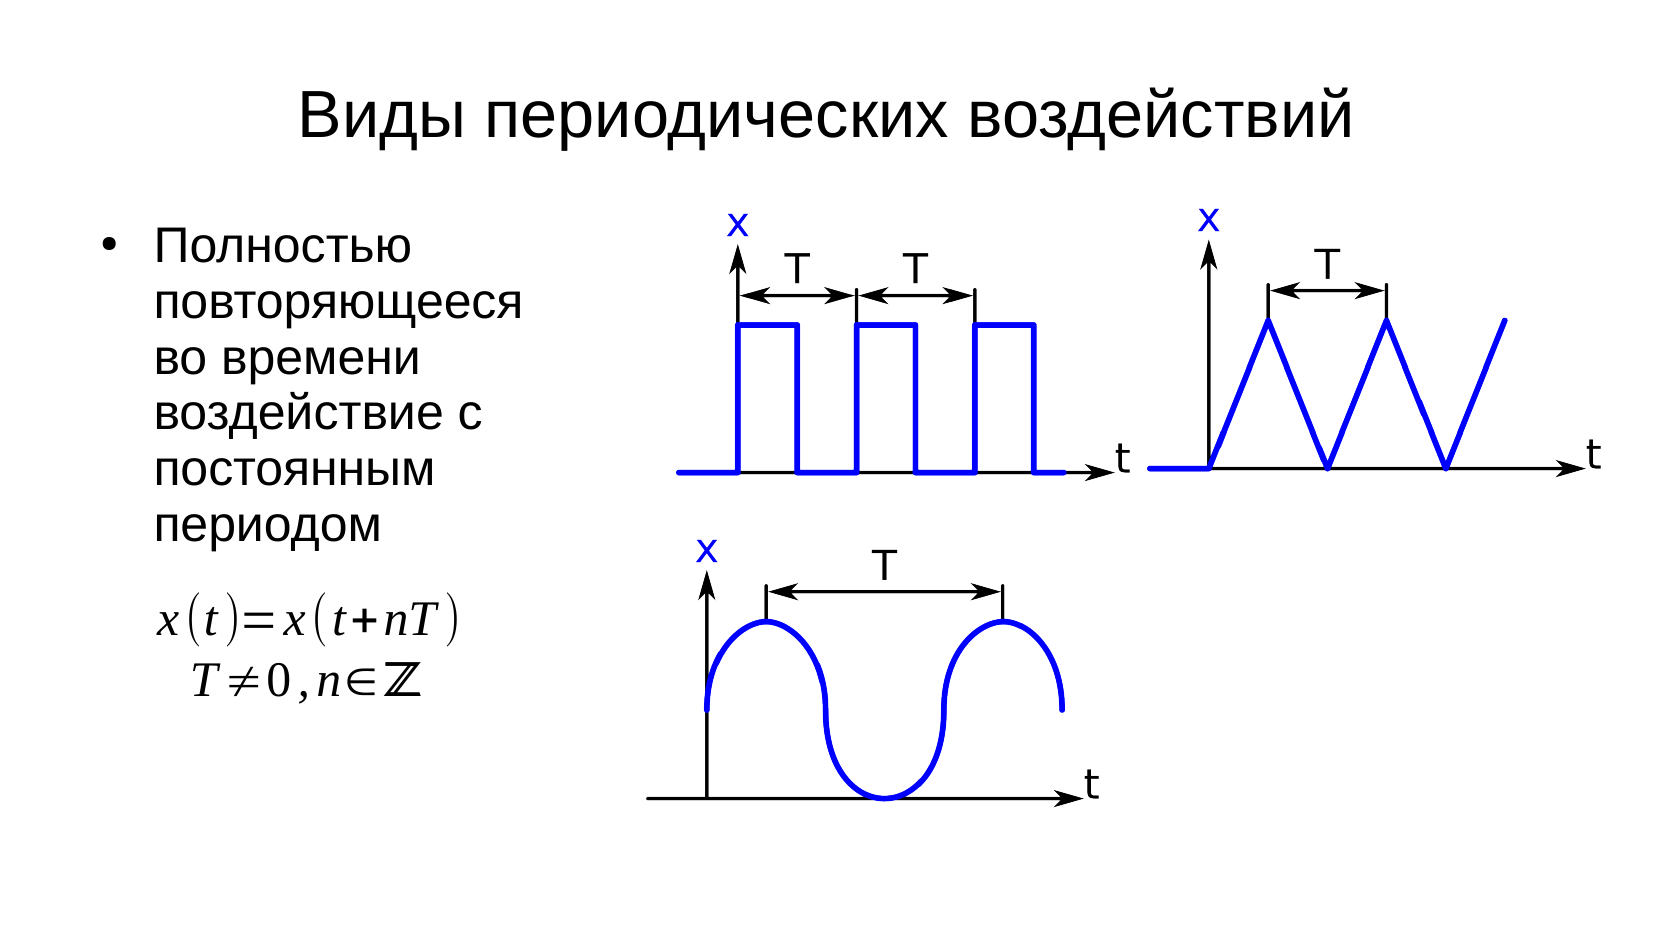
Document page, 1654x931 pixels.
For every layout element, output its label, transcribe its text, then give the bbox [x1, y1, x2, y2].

list Полностью повторяющееся во времени воздействие с постоянным периодом [82, 217, 532, 758]
picture [649, 172, 1623, 502]
title Виды периодических воздействий [82, 37, 1571, 193]
picture [618, 503, 1121, 828]
chart [147, 590, 468, 708]
